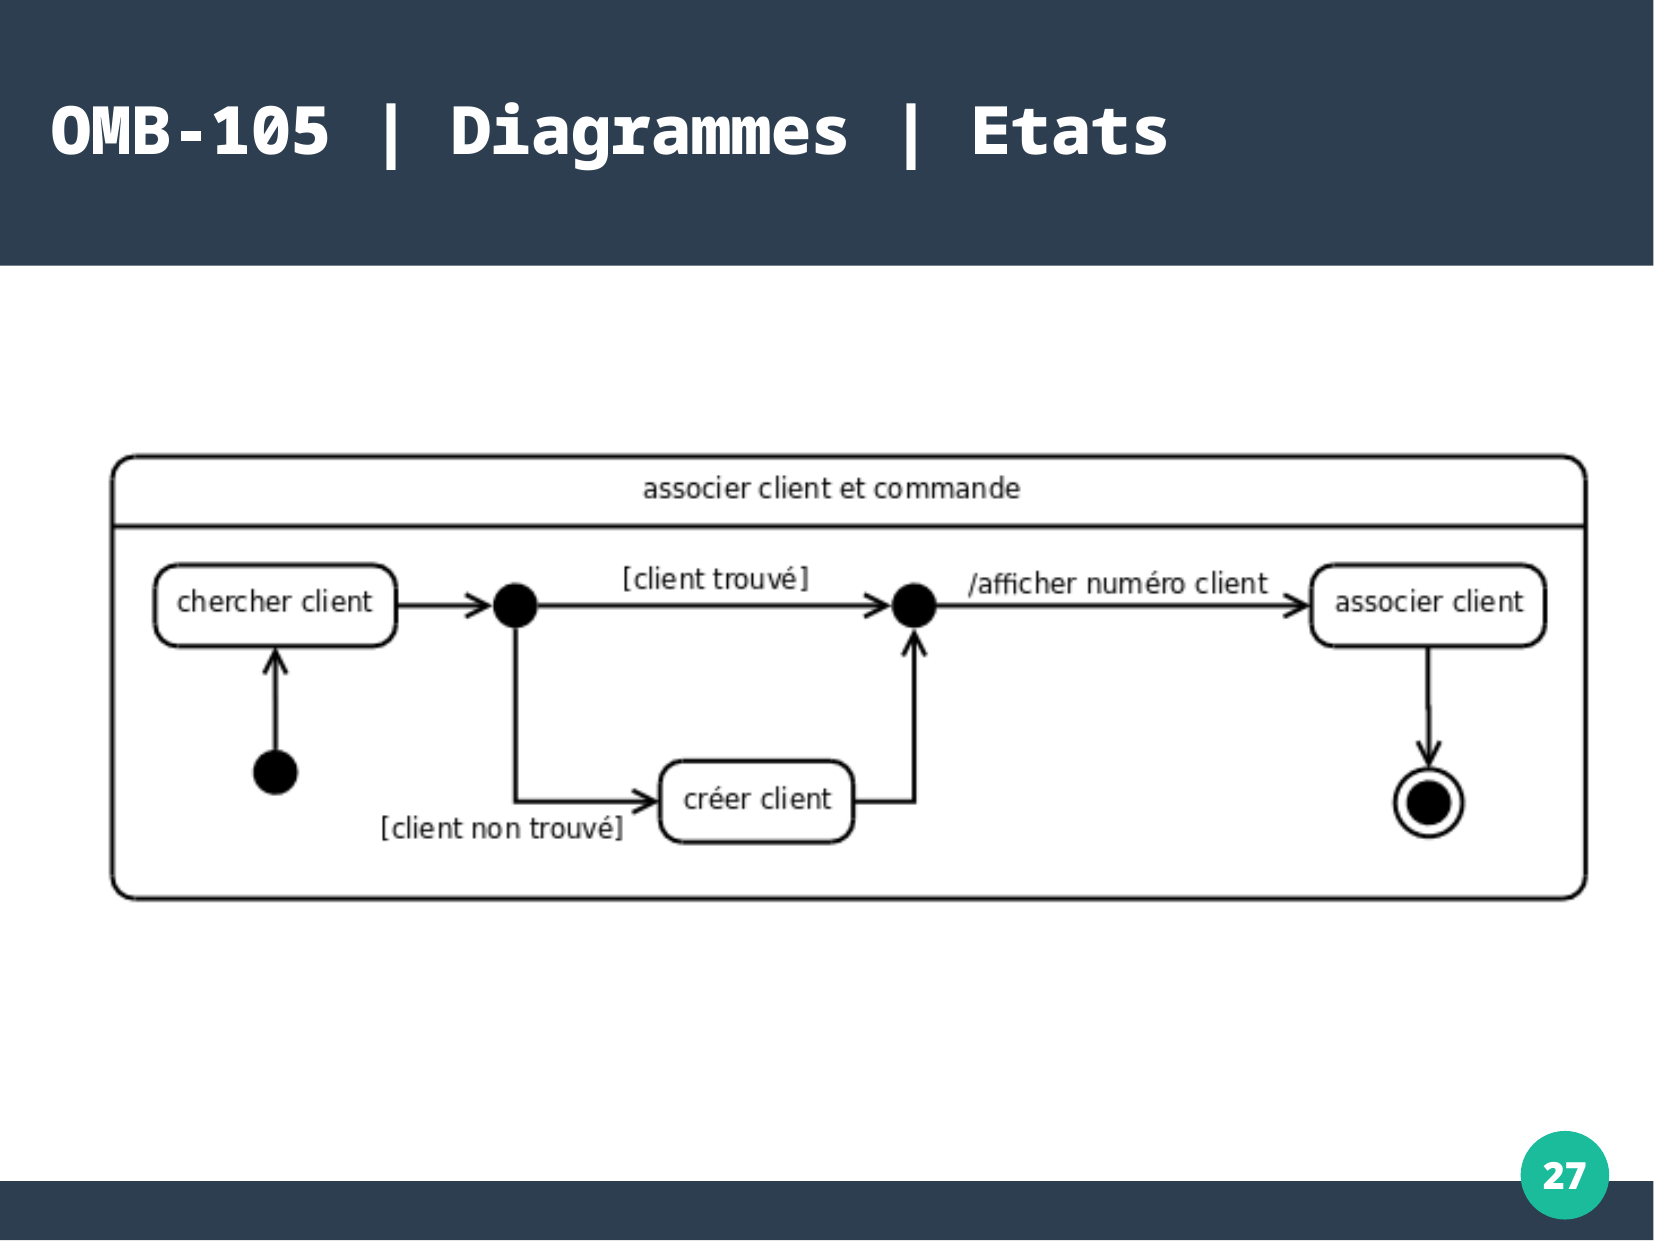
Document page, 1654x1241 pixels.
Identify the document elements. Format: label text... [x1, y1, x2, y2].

picture [105, 449, 1600, 907]
title OMB-105 | Diagrammes | Etats [51, 49, 1587, 208]
